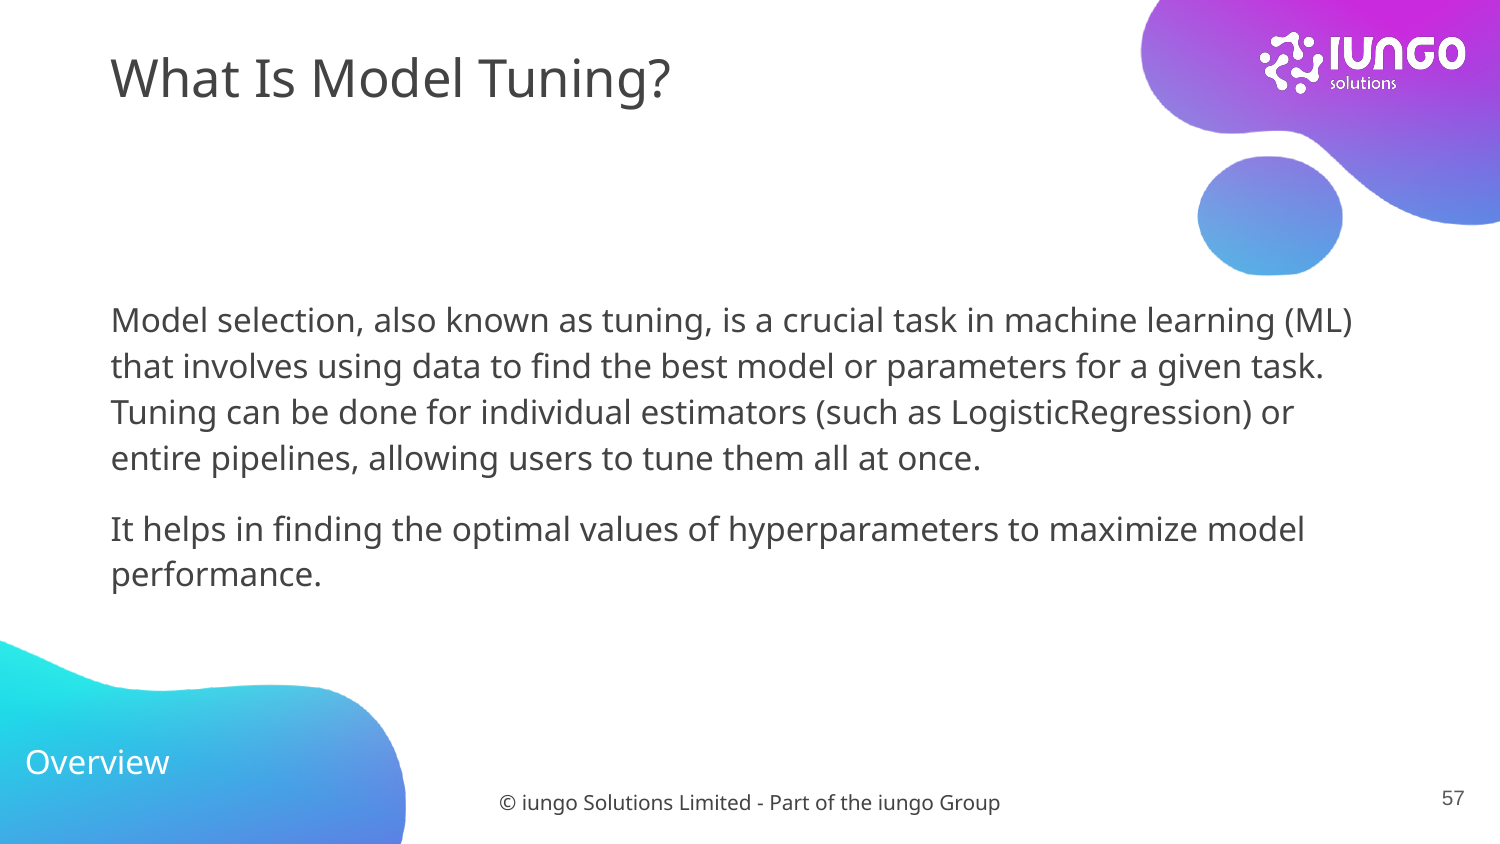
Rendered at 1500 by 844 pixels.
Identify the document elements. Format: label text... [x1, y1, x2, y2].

title What Is Model Tuning? [95, 30, 924, 125]
subtitle Overview [9, 719, 411, 844]
picture [0, 0, 1500, 844]
list Model selection, also known as tuning, is a crucial task in machine learning (ML) that involves using data to find the best model or parameters for a given task. Tuning can be done for individual estimators (such as LogisticRegression) or entire pipelines, allowing users to tune them all at once. It helps in finding the optimal values of hyperparameters to maximize model performance. [95, 278, 1390, 640]
slide_number <number> [1389, 764, 1480, 830]
